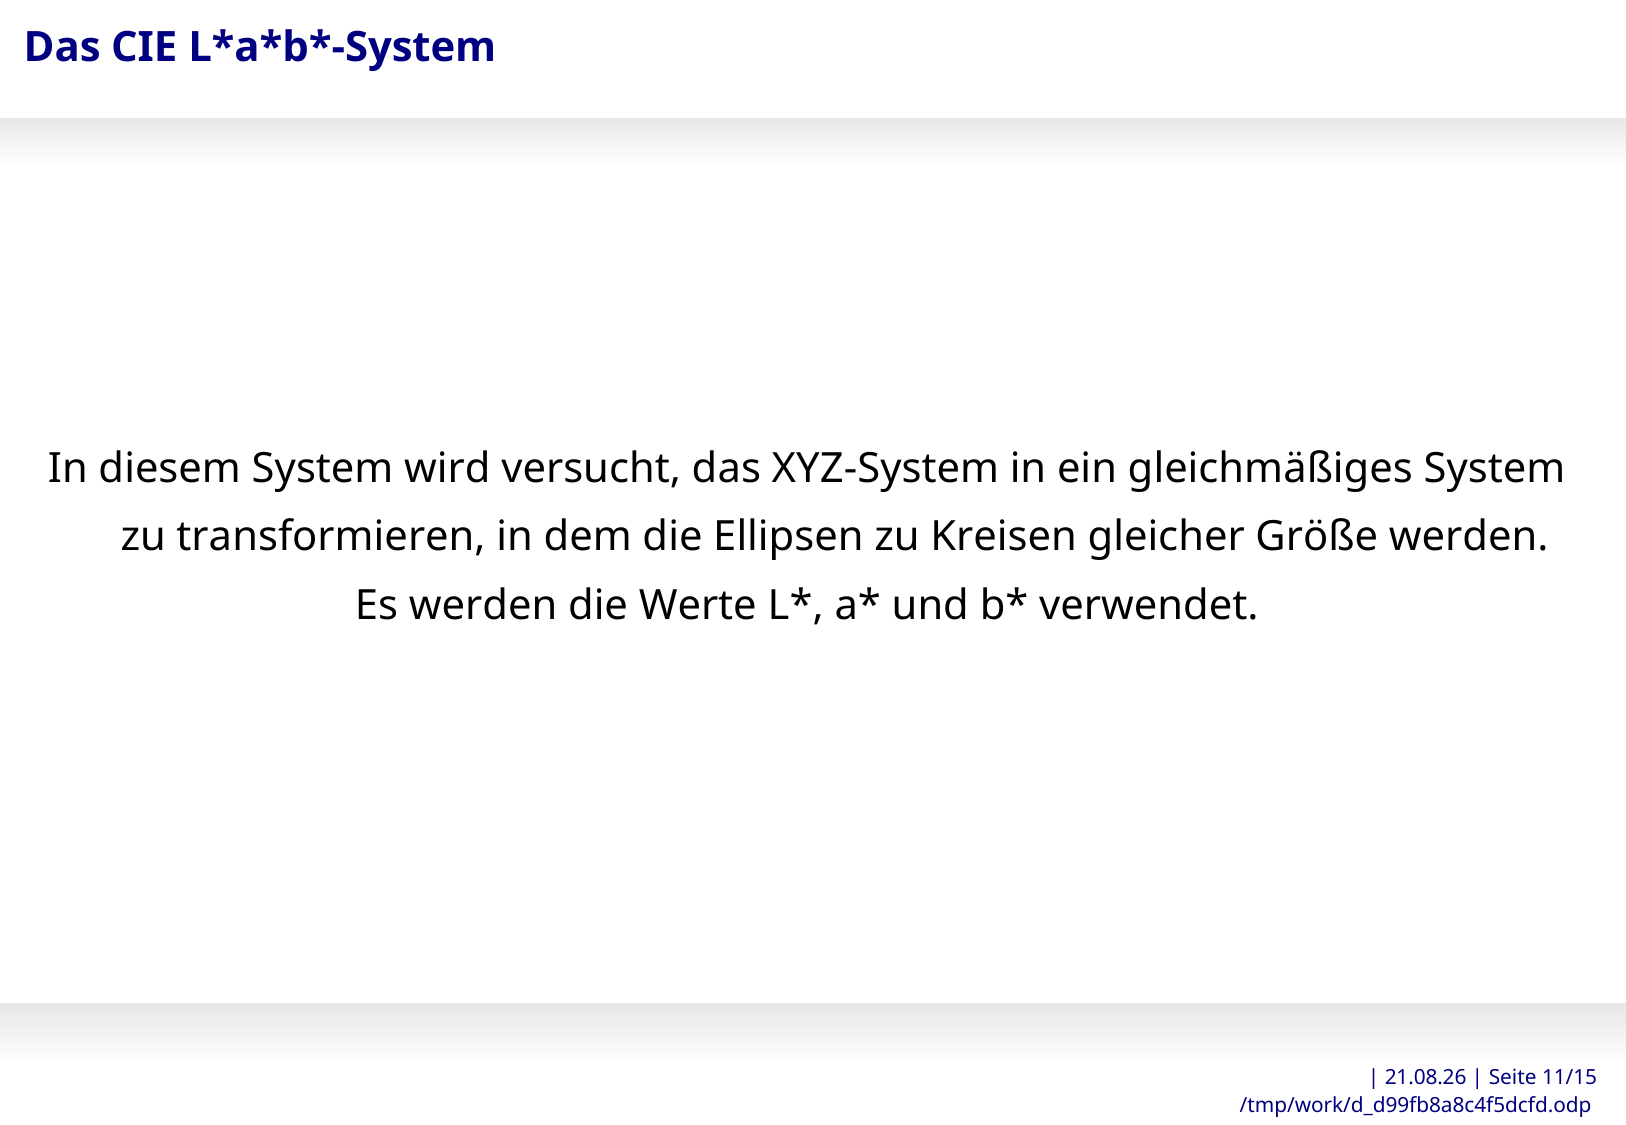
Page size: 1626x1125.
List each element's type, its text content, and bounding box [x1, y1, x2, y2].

list In diesem System wird versucht, das XYZ-System in ein gleichmäßiges System zu transformieren, in dem die Ellipsen zu Kreisen gleicher Größe werden. Es werden die Werte L*, a* und b* verwendet. [24, 426, 1589, 666]
title Das CIE L*a*b*-System [23, 5, 1600, 154]
